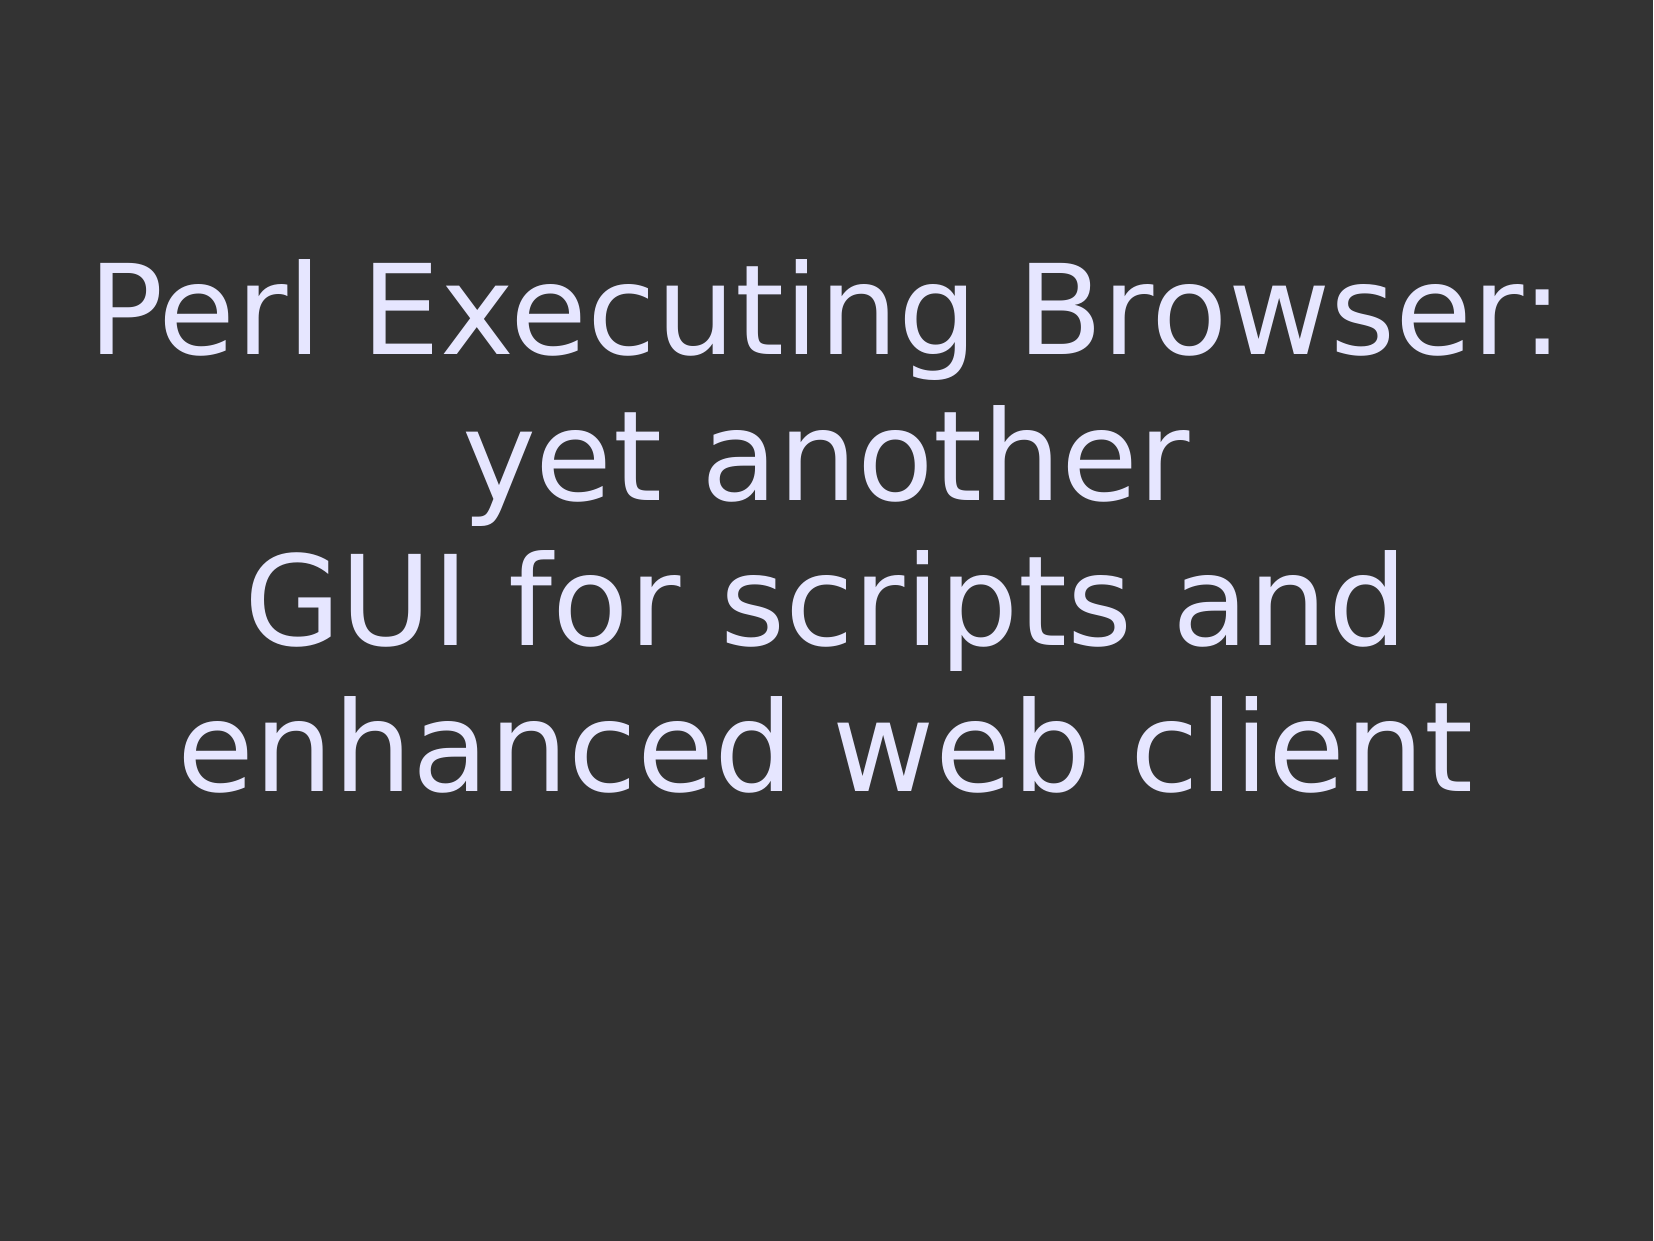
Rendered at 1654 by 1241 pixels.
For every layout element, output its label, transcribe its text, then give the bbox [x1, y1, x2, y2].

subtitle Perl Executing Browser: yet another GUI for scripts and enhanced web client [82, 49, 1571, 1010]
